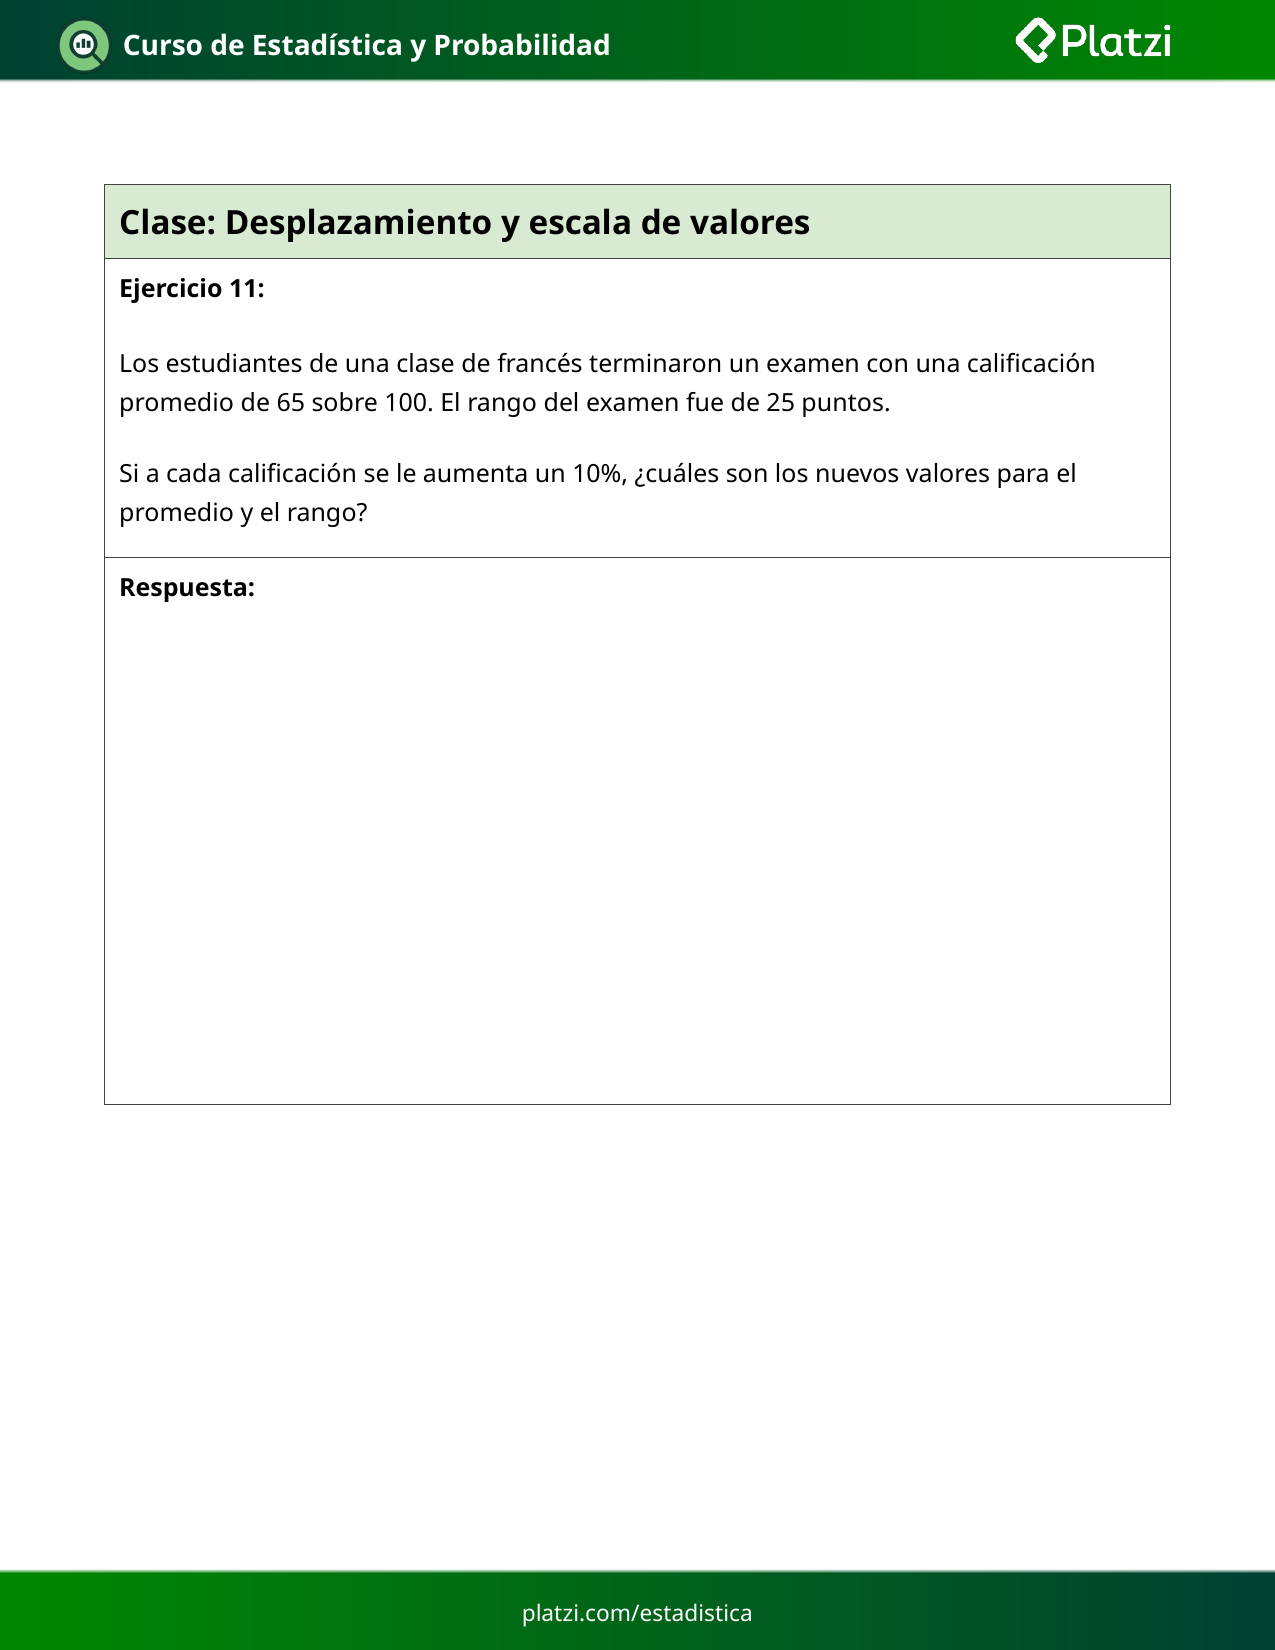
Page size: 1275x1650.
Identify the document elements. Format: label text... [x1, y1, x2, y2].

table_cell Respuesta: [105, 558, 1170, 1104]
table_header Clase: Desplazamiento y escala de valores [105, 185, 1170, 258]
title Curso de Estadística y Probabilidad [101, 6, 976, 86]
subtitle platzi.com/estadistica [200, 1571, 1075, 1650]
table_cell Ejercicio 11: Los estudiantes de una clase de francés terminaron un examen con una calificación promedio de 65 sobre 100. El rango del examen fue de 25 puntos. Si a cada calificación se le aumenta un 10%, ¿cuáles son los nuevos valores para el promedio y el rango? [105, 259, 1170, 557]
picture [0, 0, 1275, 1650]
